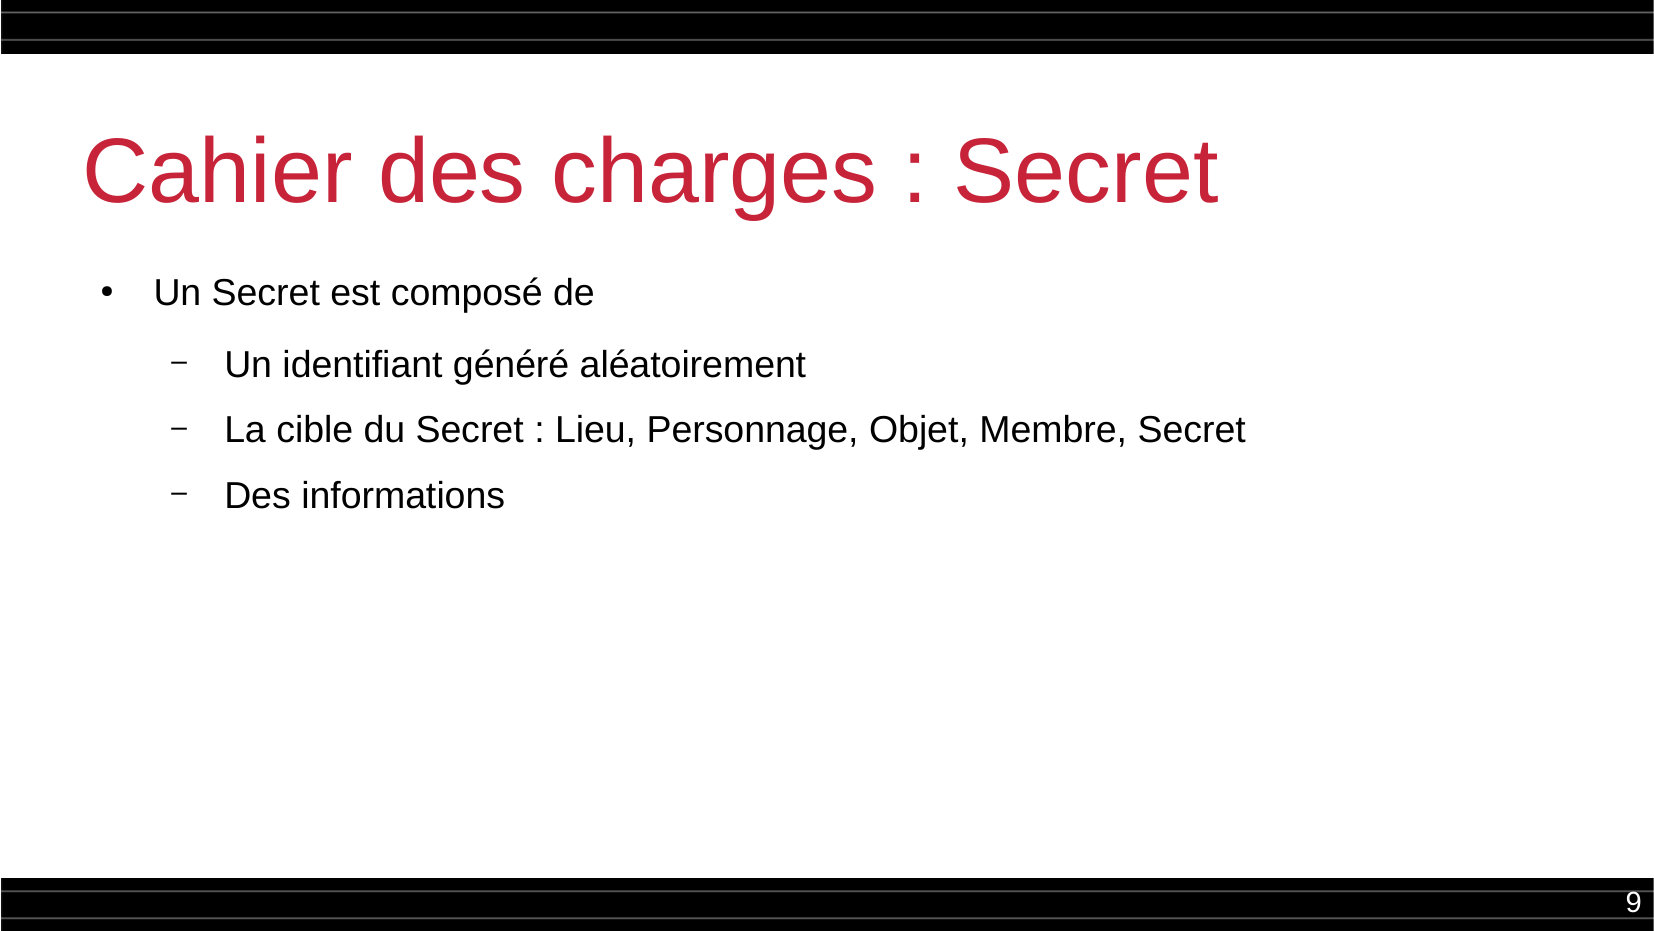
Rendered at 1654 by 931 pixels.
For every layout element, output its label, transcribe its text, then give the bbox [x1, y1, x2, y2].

picture [1, 878, 1654, 931]
list Un Secret est composé de Un identifiant généré aléatoirement La cible du Secret : Lieu, Personnage, Objet, Membre, Secret Des informations [82, 271, 1571, 851]
picture [1, 0, 1654, 54]
title Cahier des charges : Secret [82, 92, 1571, 249]
